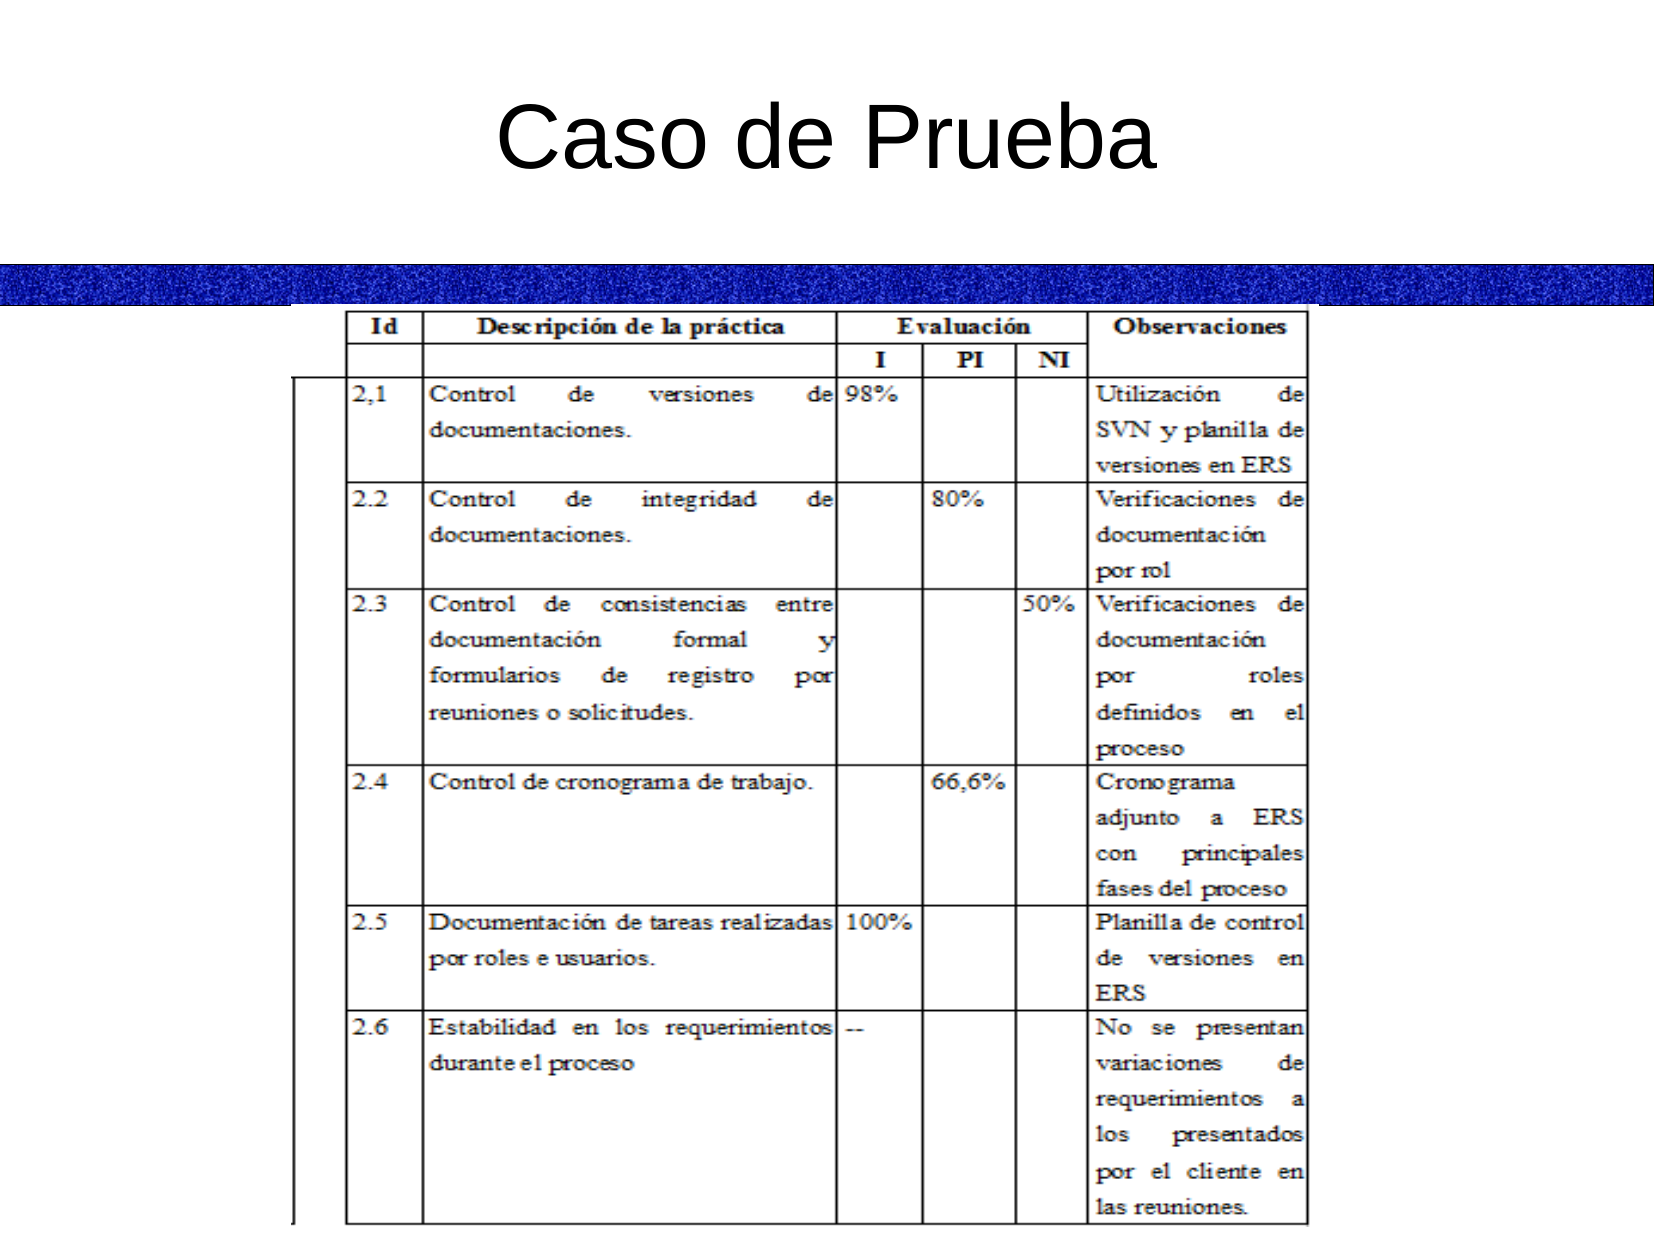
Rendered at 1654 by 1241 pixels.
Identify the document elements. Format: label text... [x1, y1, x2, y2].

title Caso de Prueba [58, 21, 1595, 253]
picture [0, 265, 1653, 1228]
